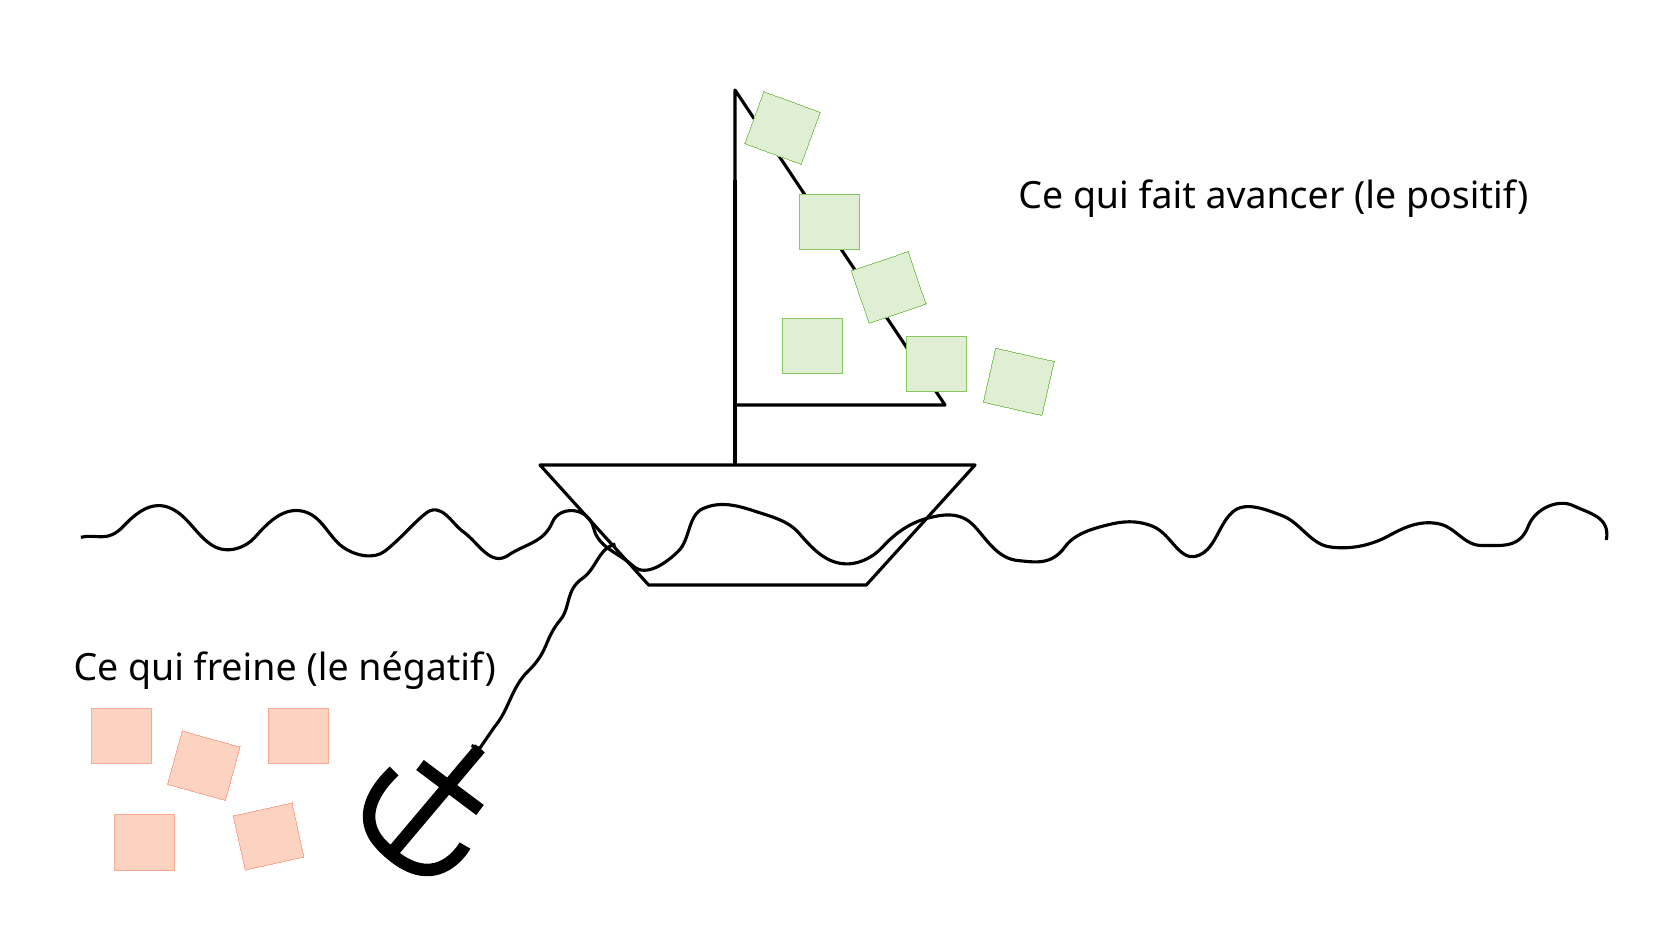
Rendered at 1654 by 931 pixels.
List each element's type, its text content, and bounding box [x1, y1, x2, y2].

text_box [167, 730, 241, 801]
text_box [91, 708, 152, 764]
text_box [114, 814, 175, 871]
text_box Ce qui freine (le négatif) [58, 633, 674, 733]
text_box [906, 336, 967, 392]
text_box [799, 194, 860, 250]
text_box [782, 318, 843, 374]
text_box [983, 348, 1055, 416]
text_box [851, 251, 927, 324]
text_box [233, 802, 304, 871]
text_box [744, 91, 821, 165]
text_box Ce qui fait avancer (le positif) [1003, 160, 1619, 260]
text_box [268, 708, 329, 764]
